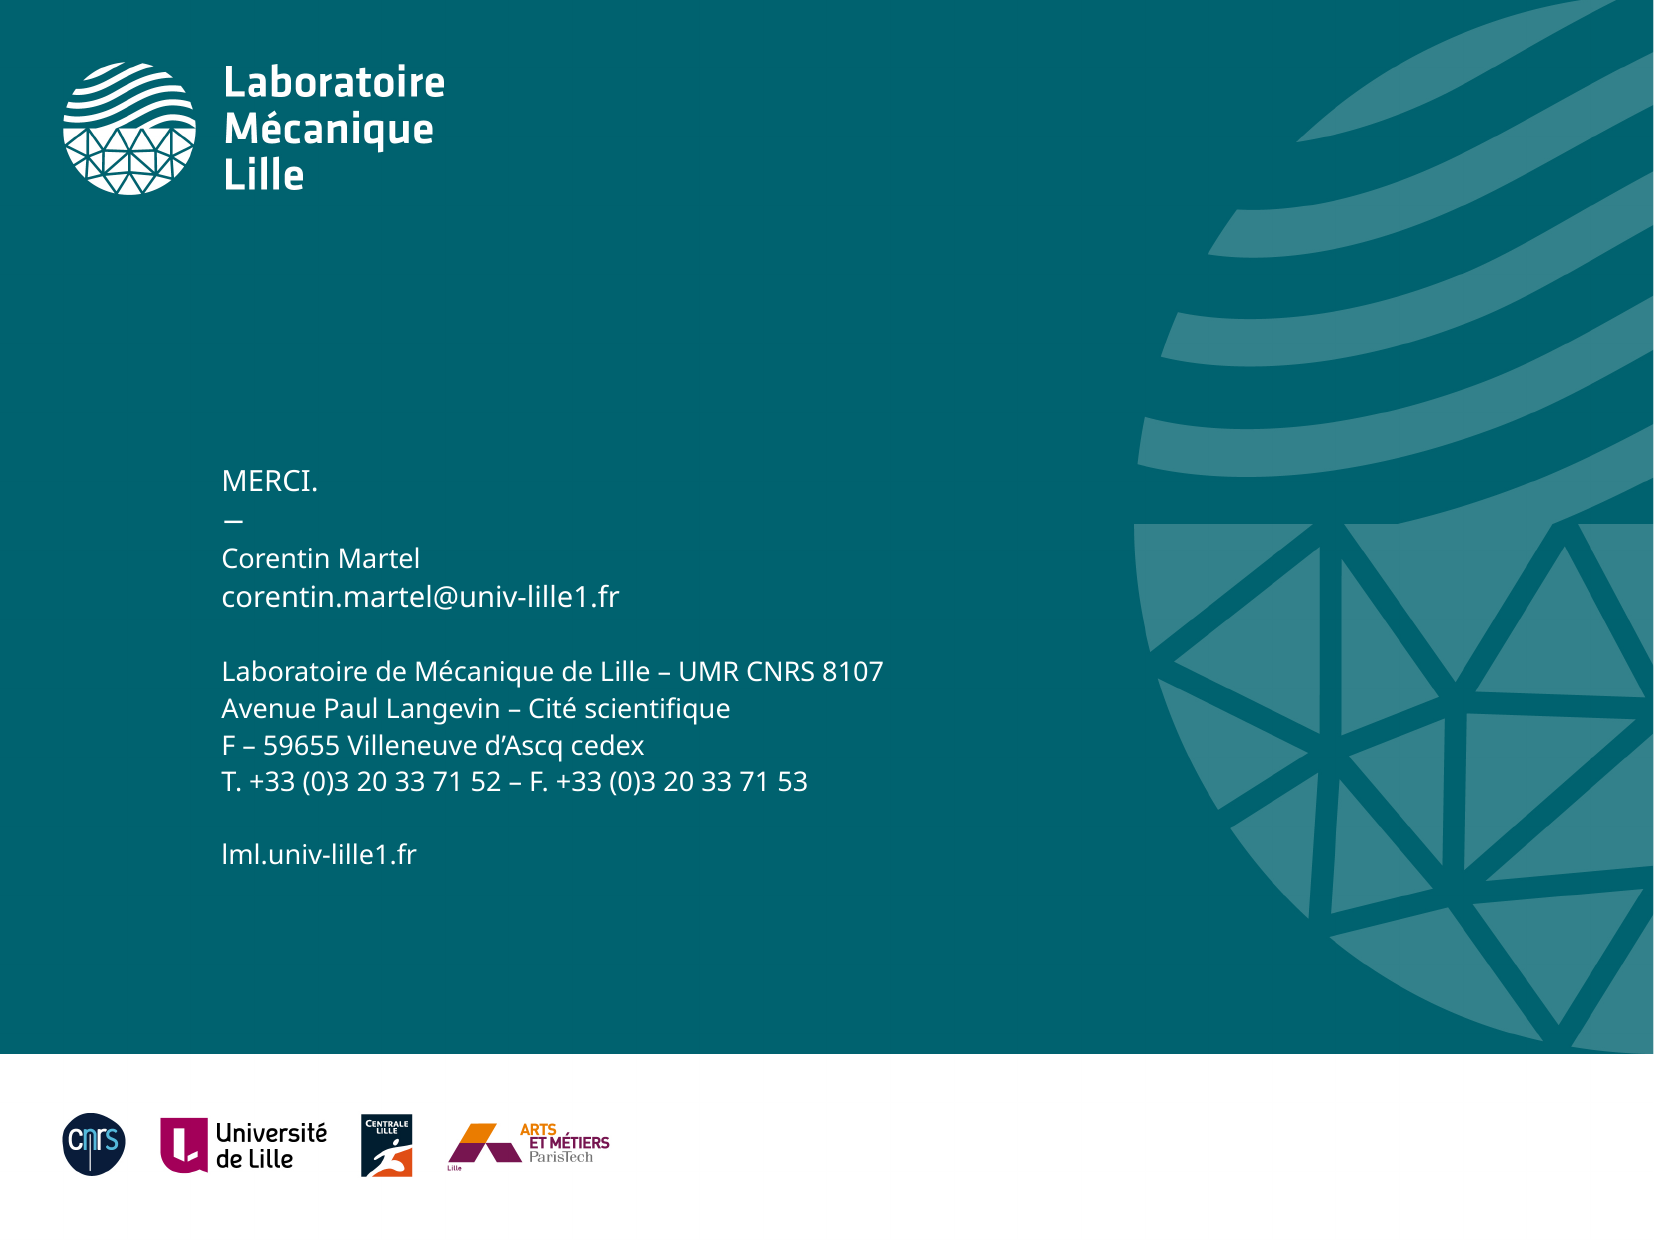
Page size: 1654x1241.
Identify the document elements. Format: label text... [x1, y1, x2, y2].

text_box MERCI. − Corentin Martel corentin.martel@univ-lille1.fr Laboratoire de Mécanique de Lille – UMR CNRS 8107 Avenue Paul Langevin – Cité scientifique F – 59655 Villeneuve d’Ascq cedex T. +33 (0)3 20 33 71 52 – F. +33 (0)3 20 33 71 53 lml.univ-lille1.fr [206, 452, 1063, 839]
picture [0, 0, 1654, 1240]
